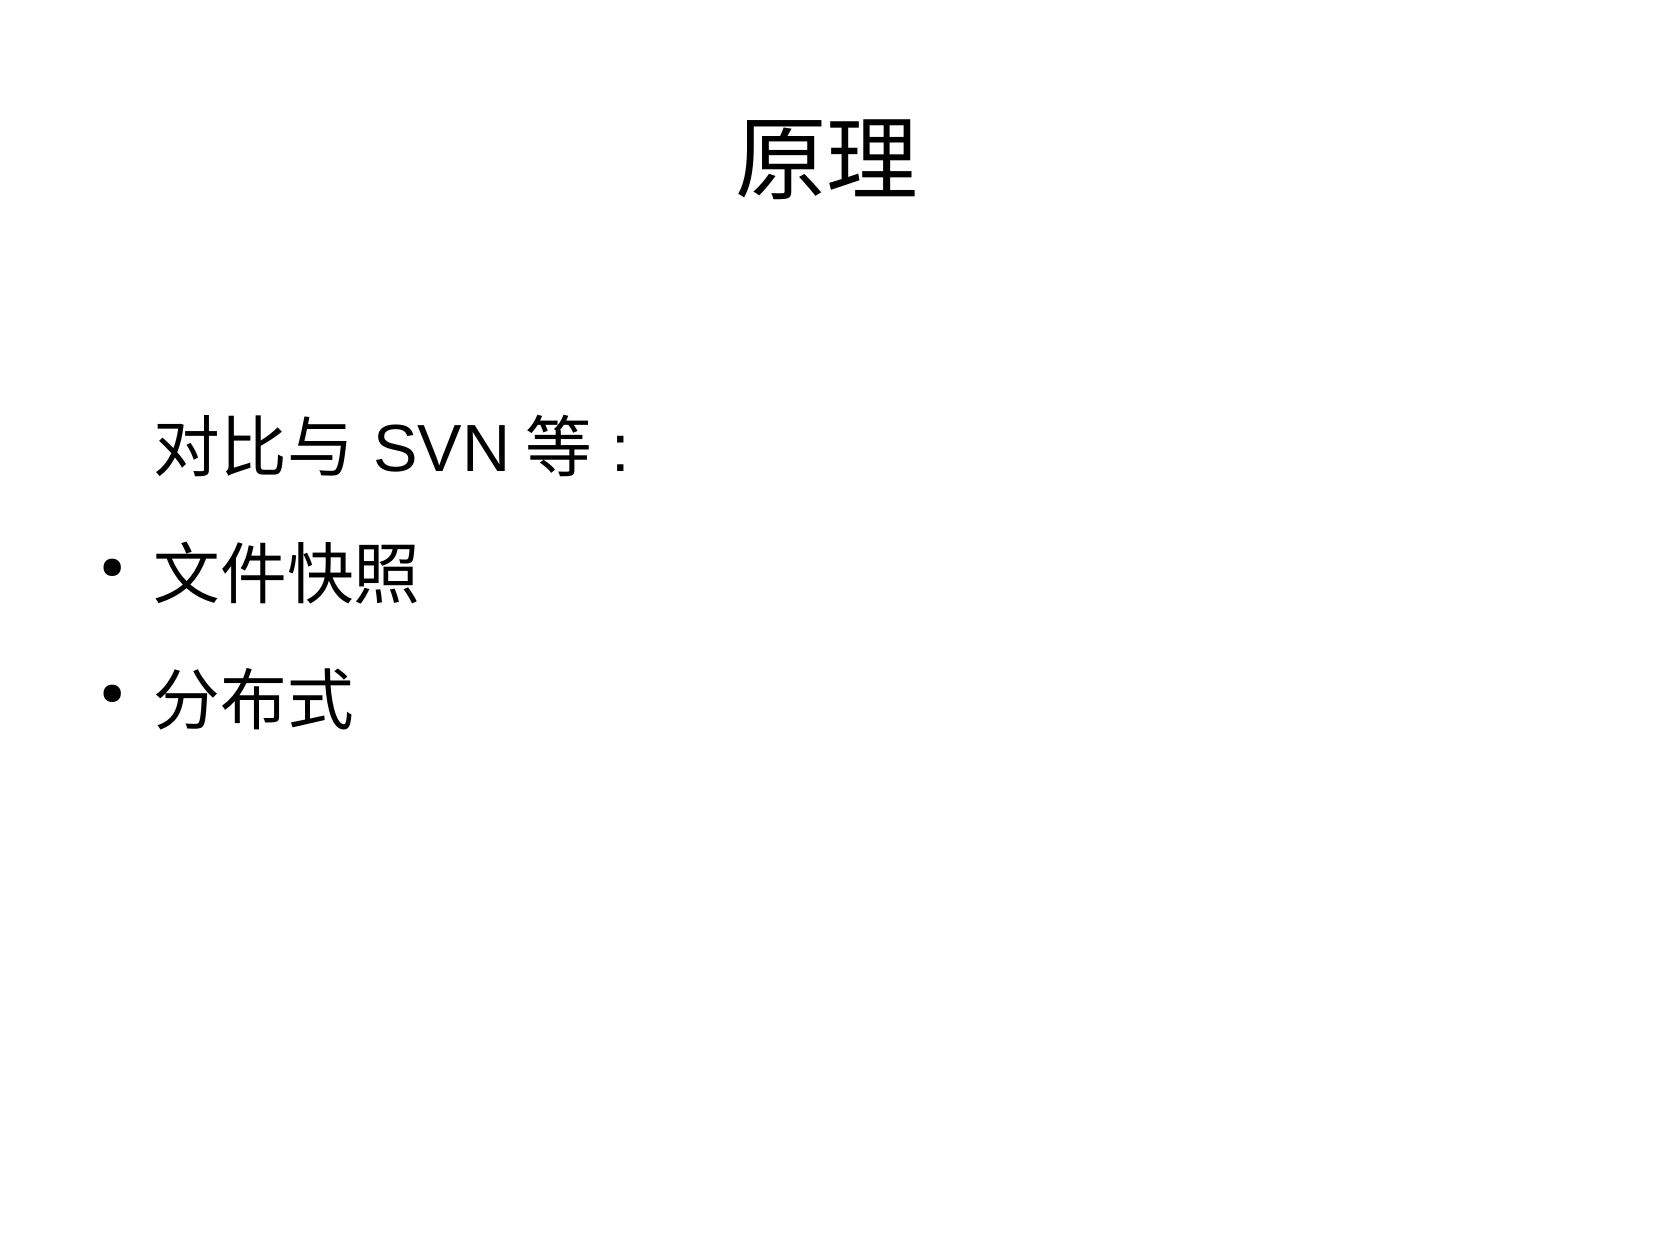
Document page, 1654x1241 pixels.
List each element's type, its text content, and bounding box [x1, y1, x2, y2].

title 原理 [82, 49, 1571, 257]
list 对比与SVN等: 文件快照 分布式 [82, 290, 1571, 1010]
